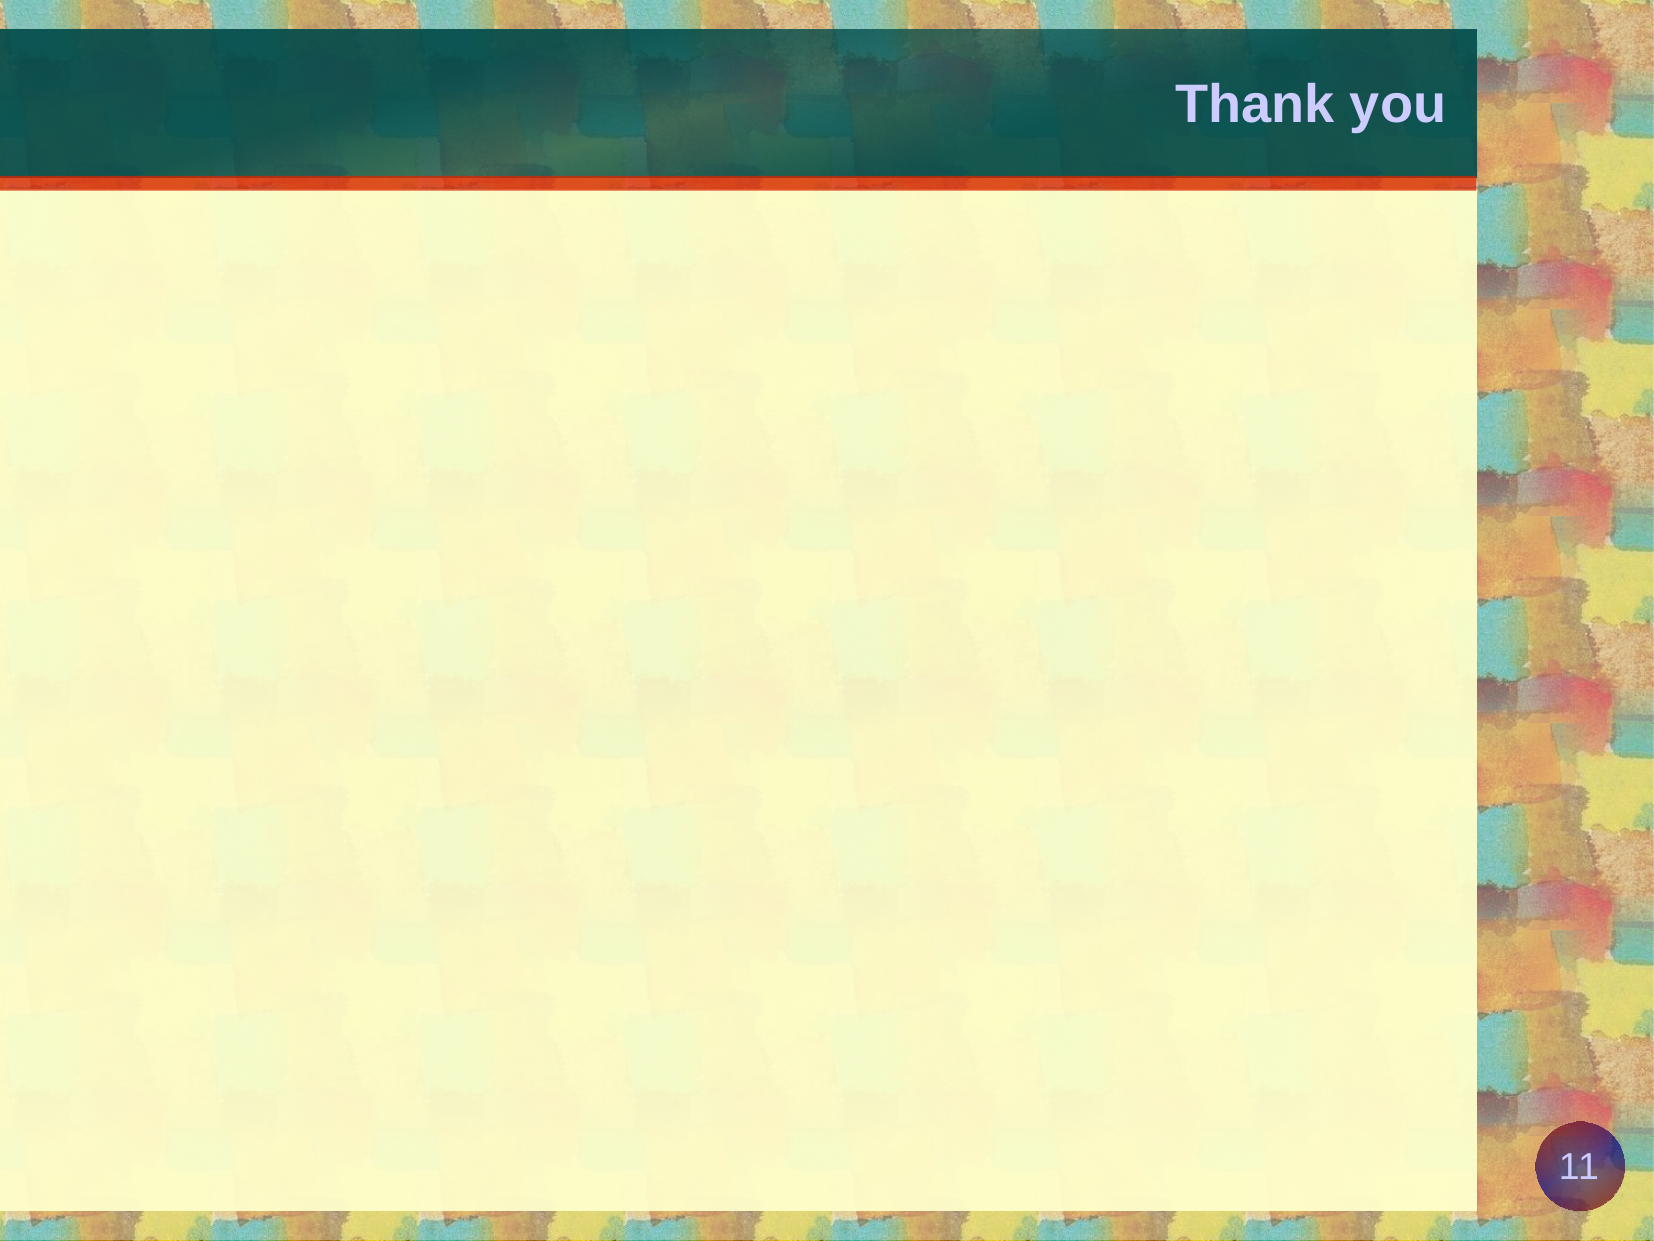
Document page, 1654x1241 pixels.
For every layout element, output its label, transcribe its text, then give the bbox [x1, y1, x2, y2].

title Thank you [29, 59, 1447, 148]
